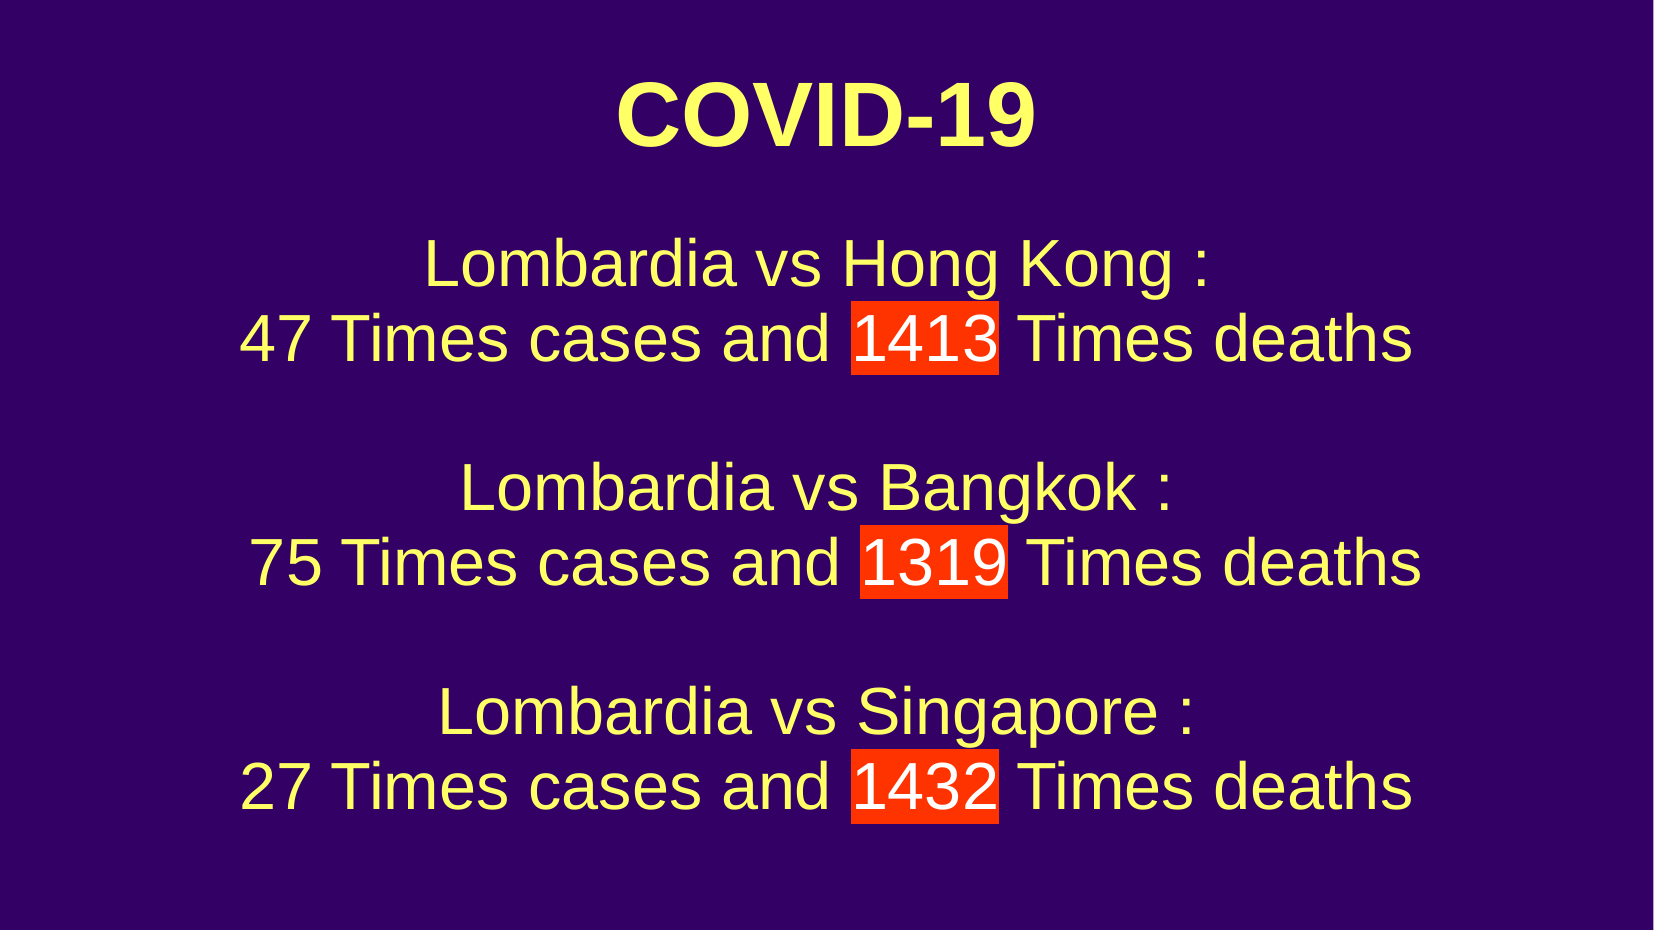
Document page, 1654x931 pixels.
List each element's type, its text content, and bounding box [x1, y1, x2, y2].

text_box Lombardia vs Hong Kong : 47 Times cases and 1413 Times deaths Lombardia vs Bangkok : 75 Times cases and 1319 Times deaths Lombardia vs Singapore : 27 Times cases and 1432 Times deaths [82, 117, 1571, 857]
title COVID-19 [82, 37, 1571, 117]
